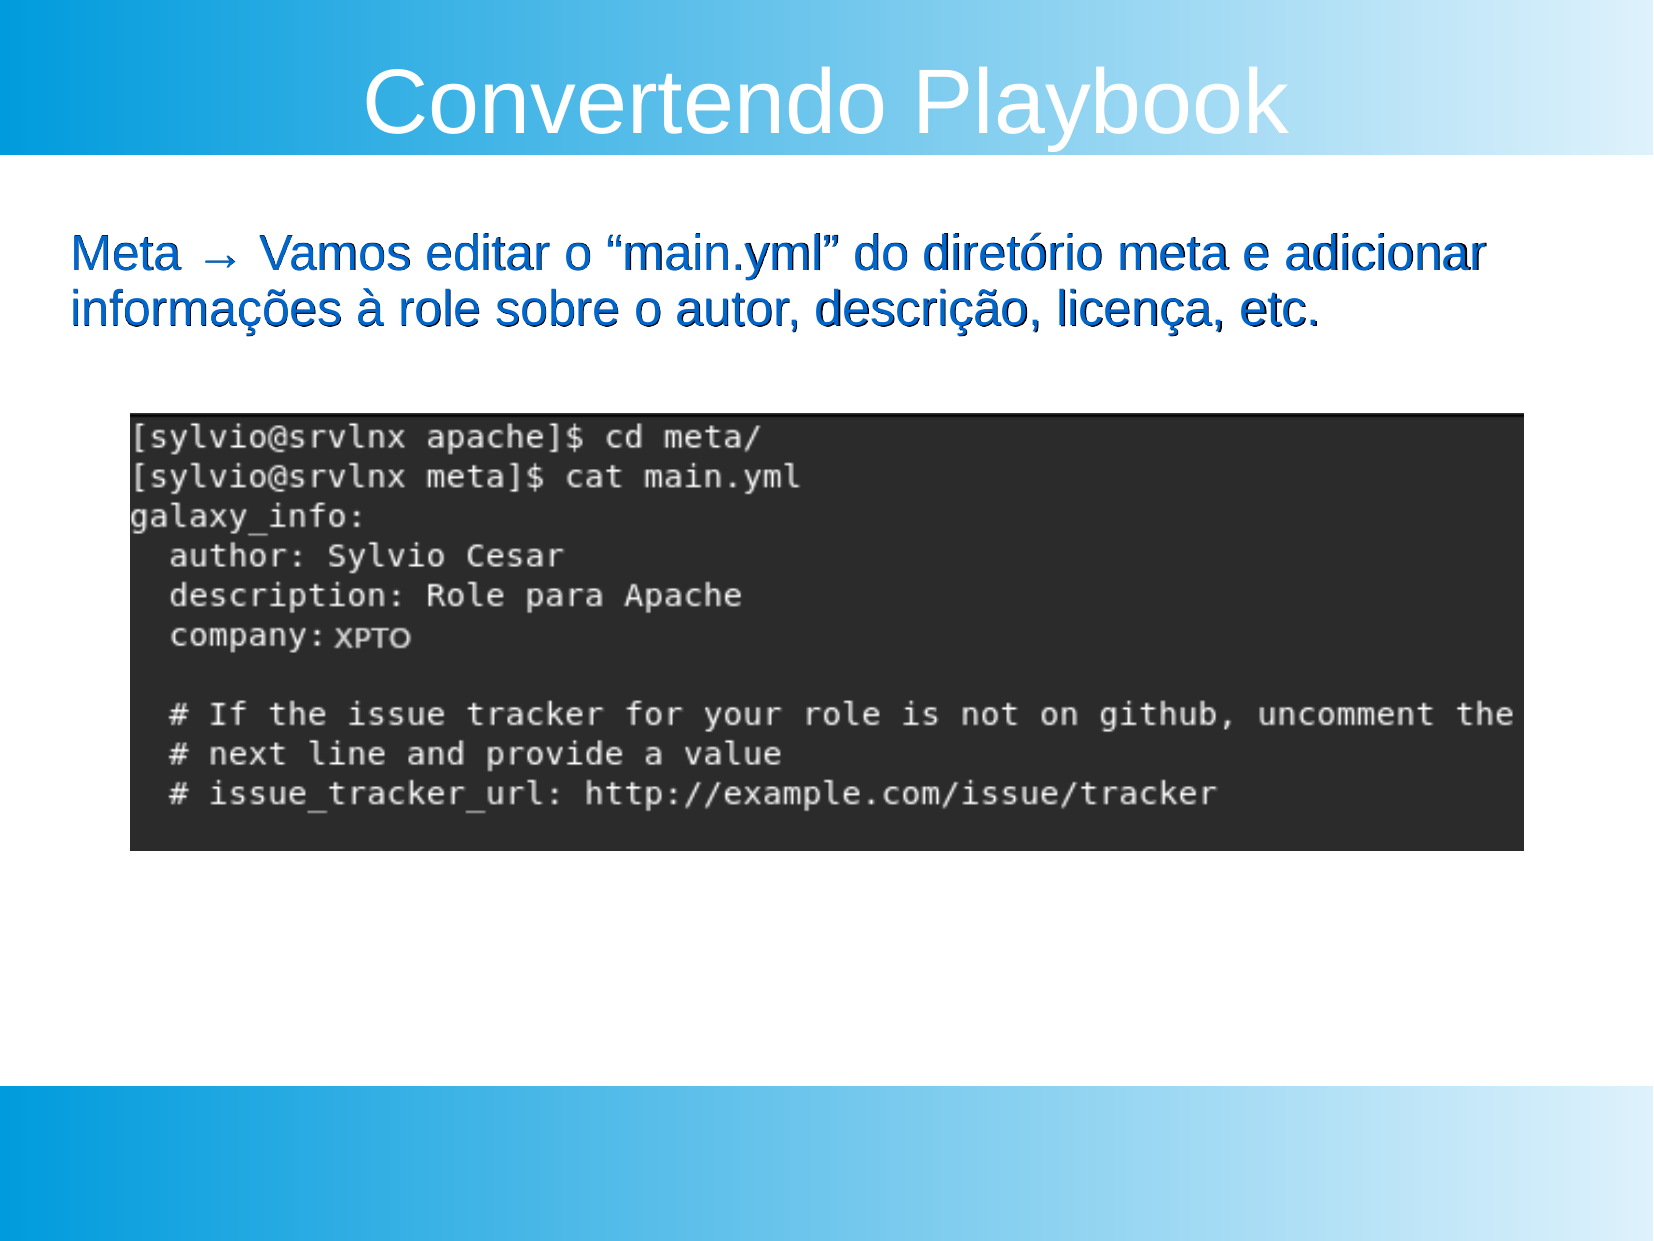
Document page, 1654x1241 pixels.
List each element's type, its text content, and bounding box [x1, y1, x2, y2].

title Convertendo Playbook [82, 49, 1571, 155]
list Meta → Vamos editar o “main.yml” do diretório meta e adicionar informações à role sobre o autor, descrição, licença, etc. [70, 224, 1559, 284]
picture [130, 413, 1524, 851]
